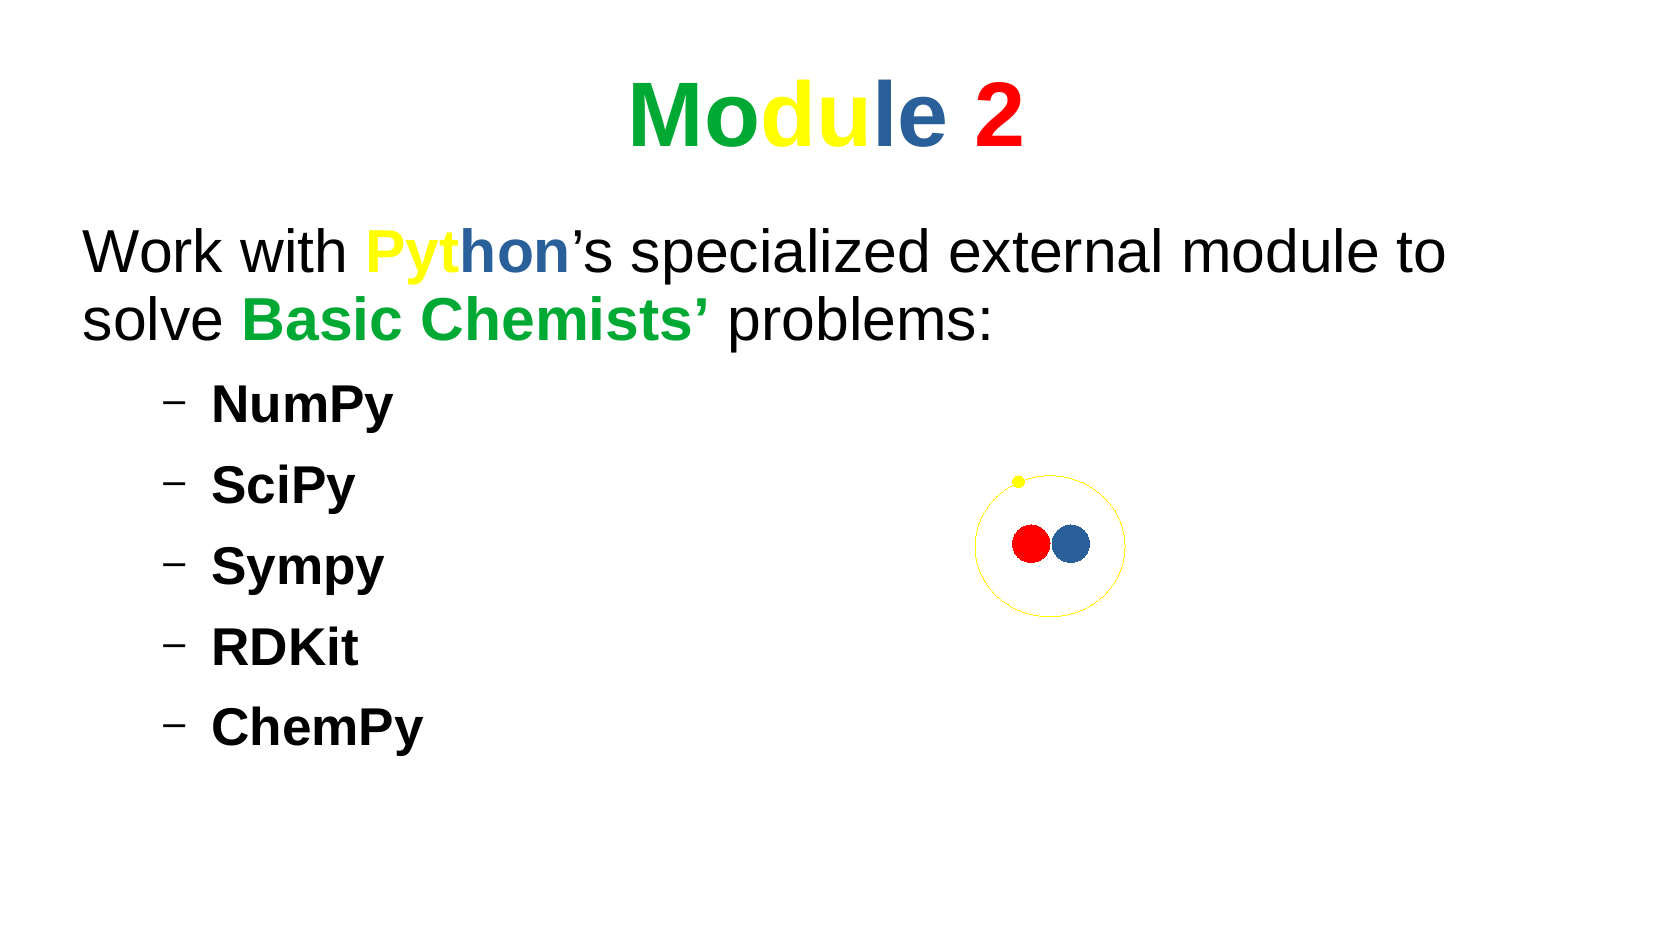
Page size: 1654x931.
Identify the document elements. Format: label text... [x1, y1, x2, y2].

title Module 2 [82, 37, 1571, 193]
text_box [1012, 524, 1051, 563]
text_box [1052, 524, 1090, 563]
list Work with Python’s specialized external module to solve Basic Chemists’ problems: NumPy SciPy Sympy RDKit ChemPy [82, 217, 1571, 758]
text_box [1012, 475, 1025, 488]
